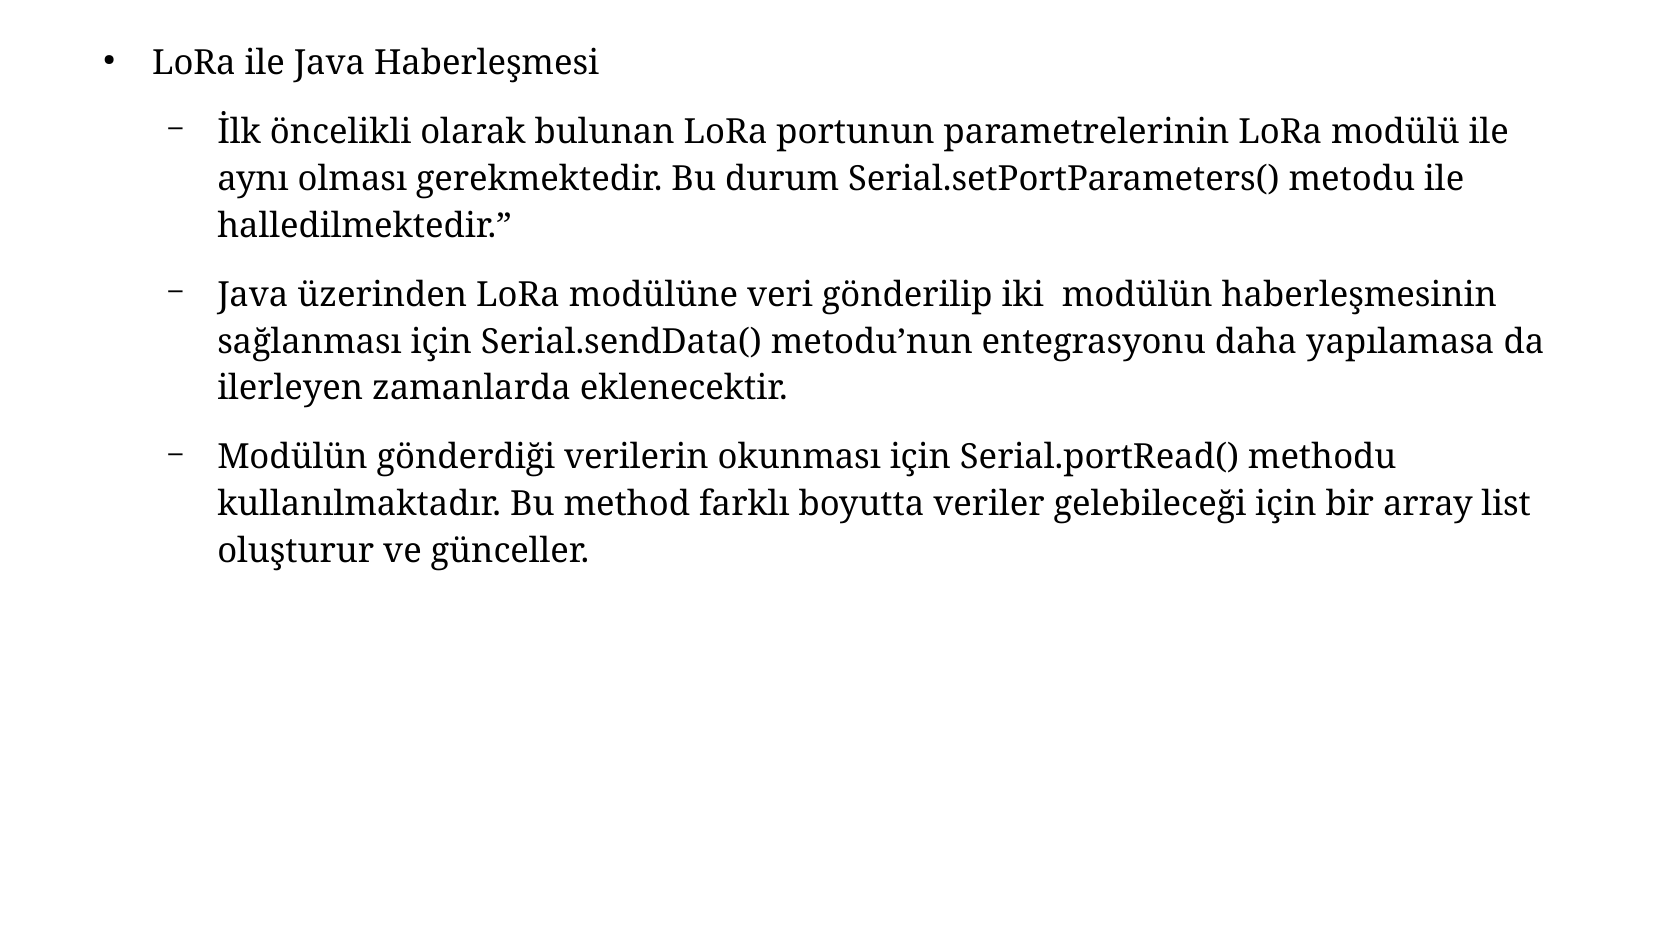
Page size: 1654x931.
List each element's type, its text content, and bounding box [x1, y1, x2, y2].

list LoRa ile Java Haberleşmesi İlk öncelikli olarak bulunan LoRa portunun parametrelerinin LoRa modülü ile aynı olması gerekmektedir. Bu durum Serial.setPortParameters() metodu ile halledilmektedir.” Java üzerinden LoRa modülüne veri gönderilip iki modülün haberleşmesinin sağlanması için Serial.sendData() metodu’nun entegrasyonu daha yapılamasa da ilerleyen zamanlarda eklenecektir. Modülün gönderdiği verilerin okunması için Serial.portRead() methodu kullanılmaktadır. Bu method farklı boyutta veriler gelebileceği için bir array list oluşturur ve günceller. [86, 37, 1576, 577]
